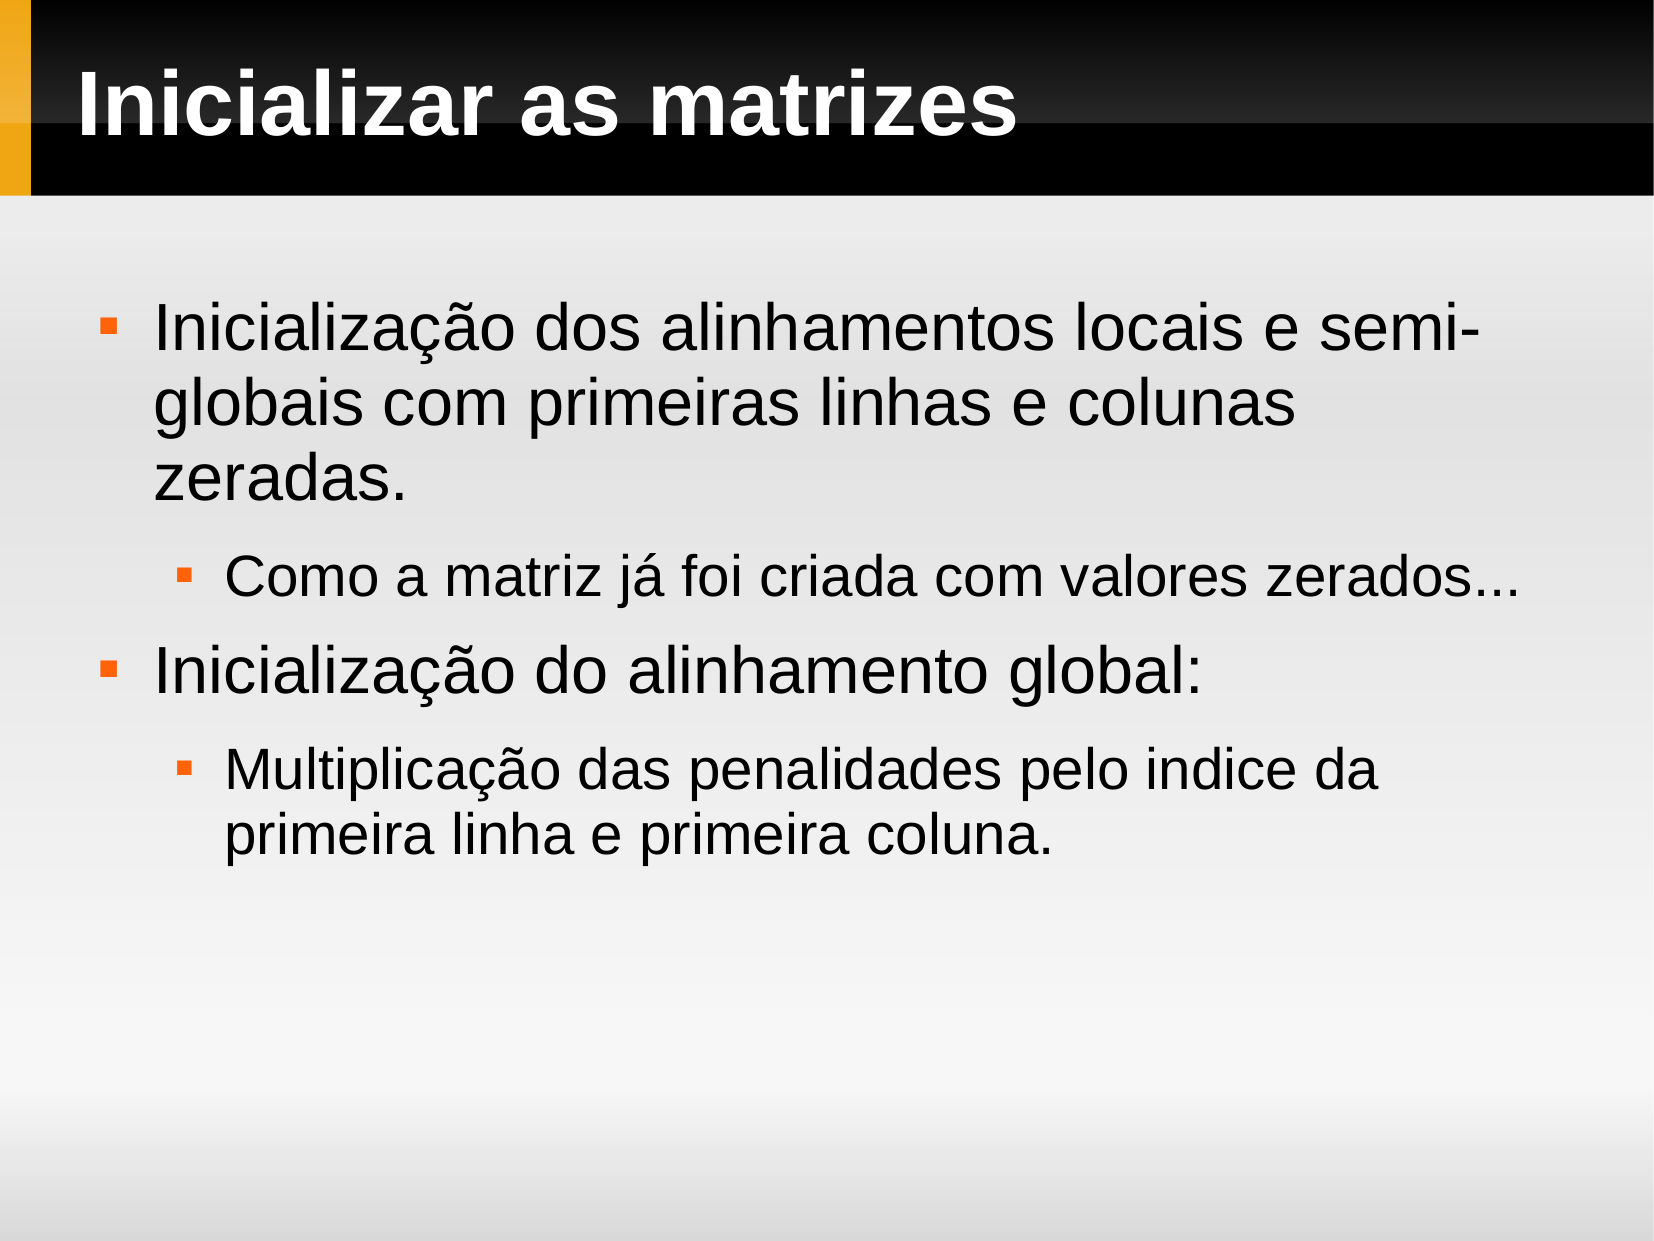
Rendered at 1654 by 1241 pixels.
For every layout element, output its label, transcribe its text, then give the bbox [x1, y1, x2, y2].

list Inicialização dos alinhamentos locais e semi-globais com primeiras linhas e colunas zeradas. Como a matriz já foi criada com valores zerados... Inicialização do alinhamento global: Multiplicação das penalidades pelo indice da primeira linha e primeira coluna. [82, 290, 1571, 1094]
picture [0, 0, 1654, 1241]
title Inicializar as matrizes [76, 7, 1565, 200]
